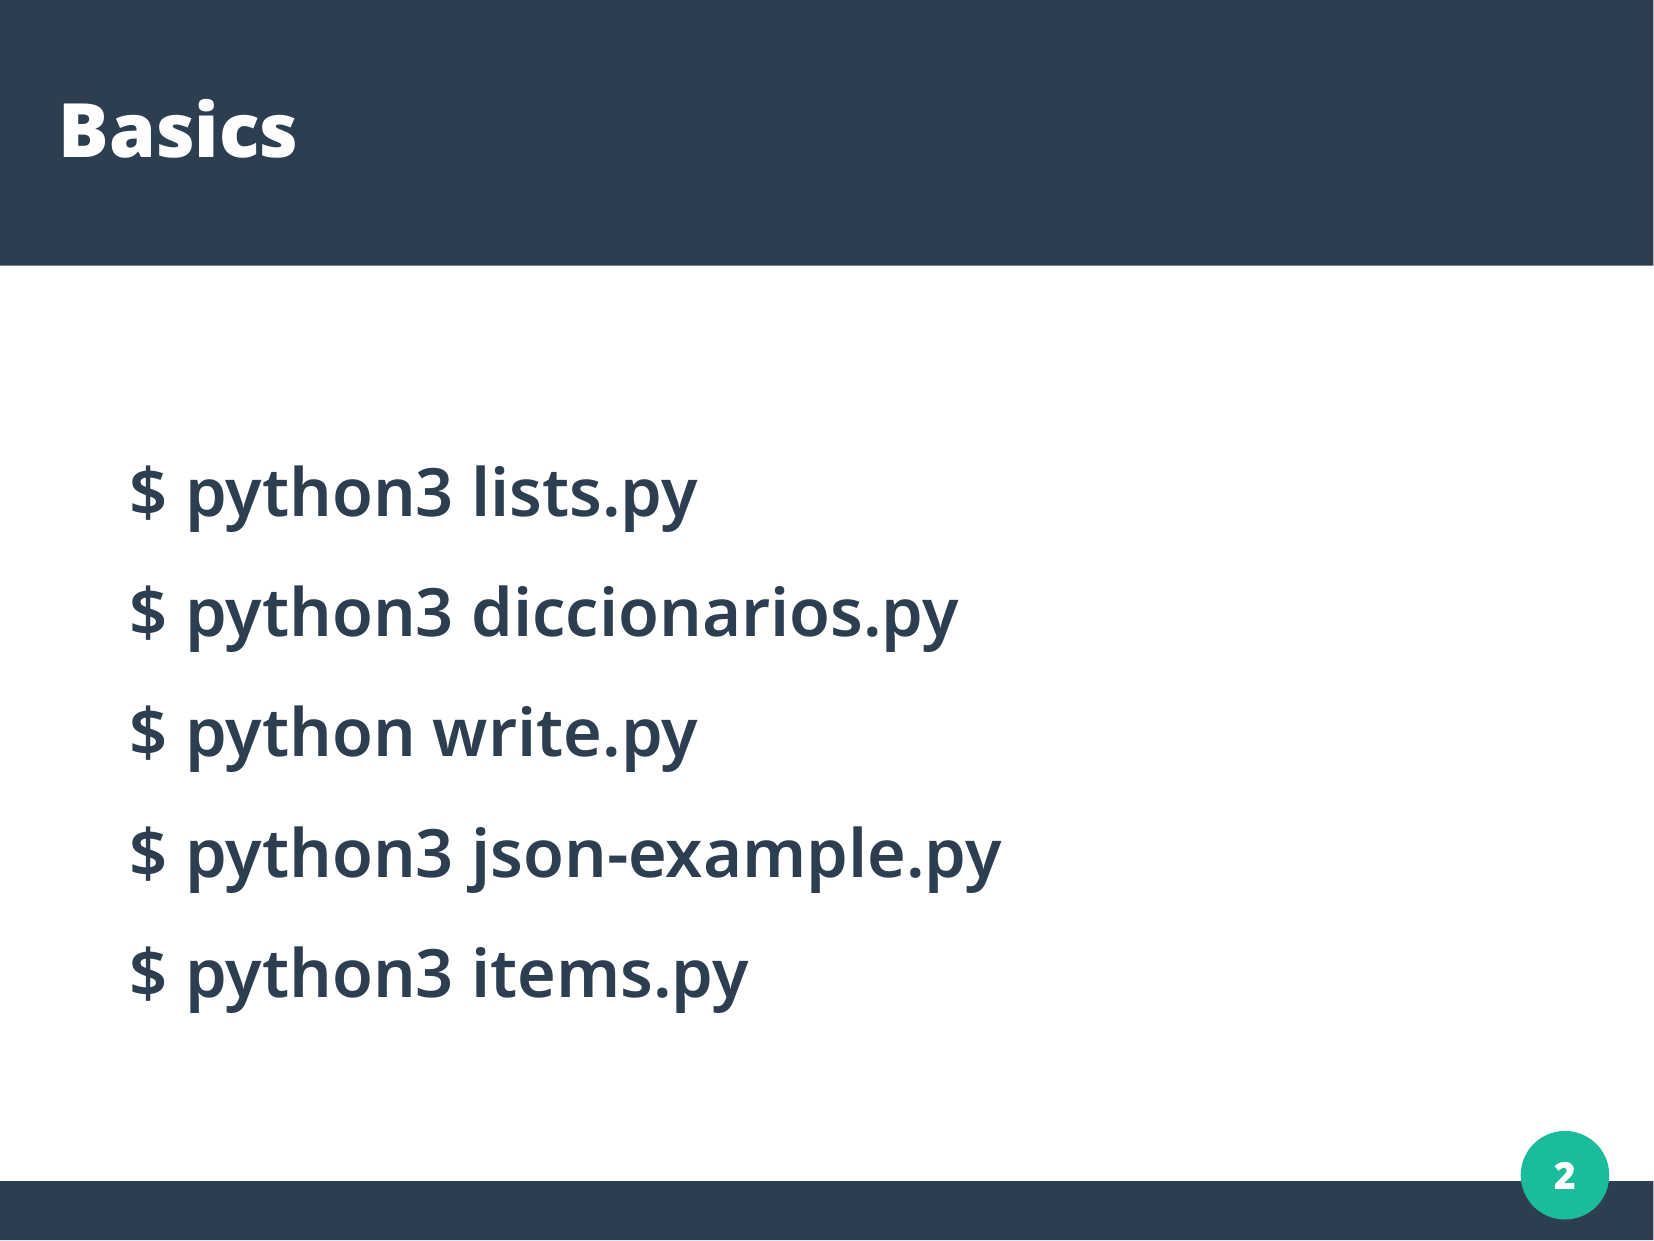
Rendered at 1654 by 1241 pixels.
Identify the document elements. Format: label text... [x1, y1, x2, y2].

list $ python3 lists.py $ python3 diccionarios.py $ python write.py $ python3 json-example.py $ python3 items.py [59, 324, 1595, 1152]
title Basics [59, 49, 1595, 207]
